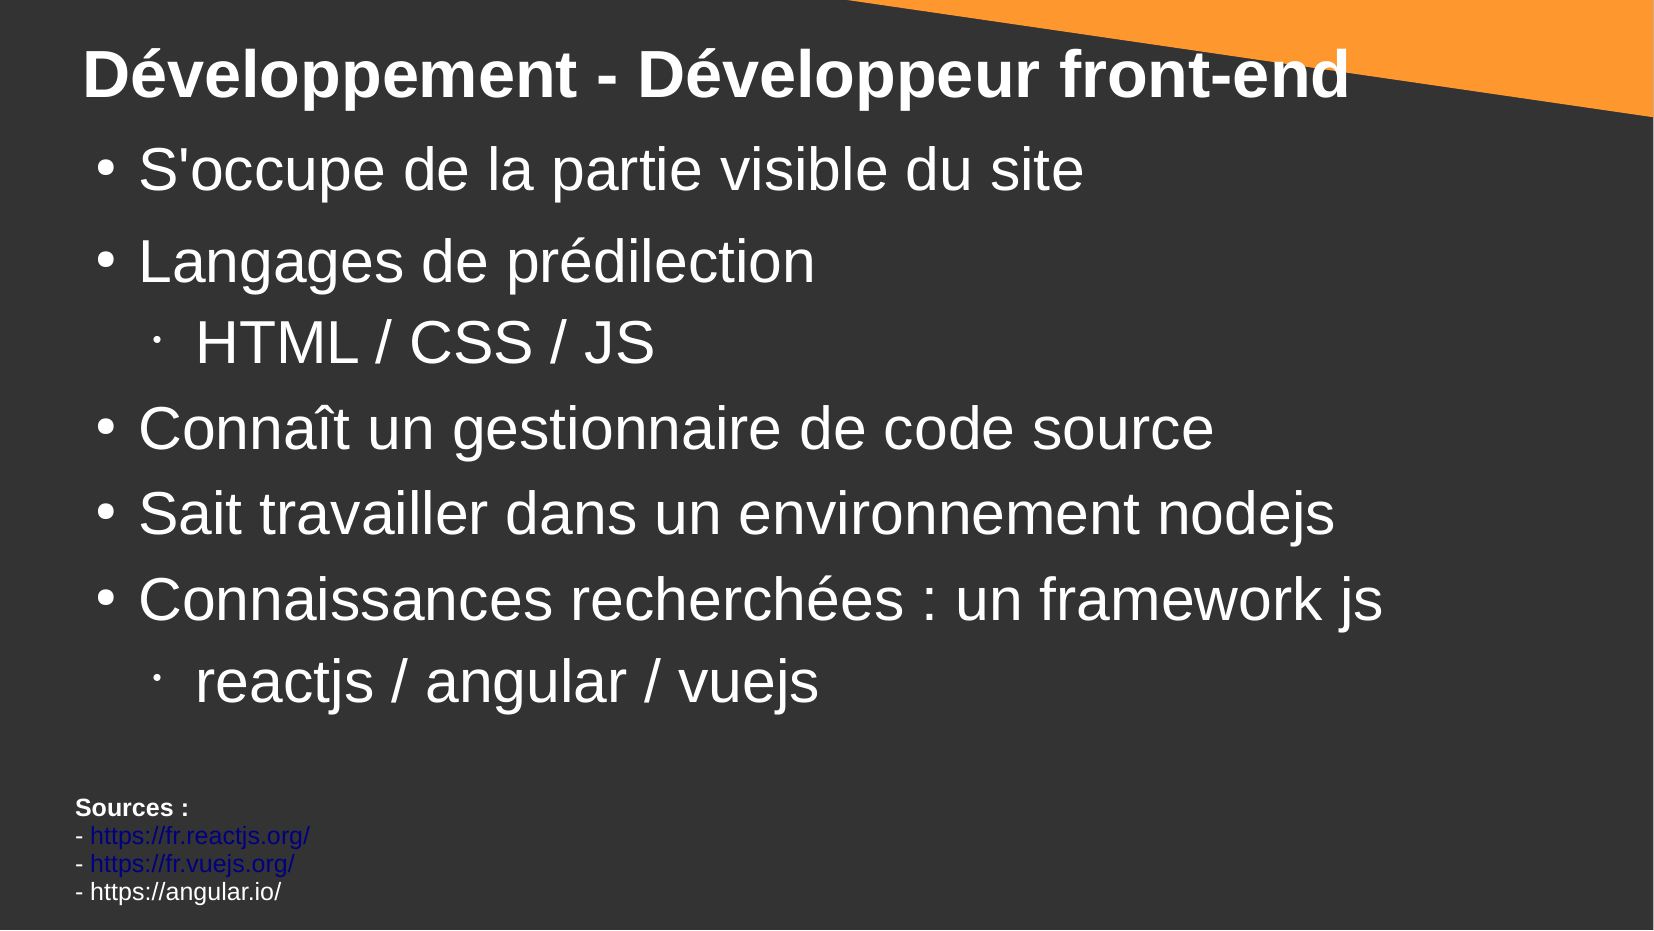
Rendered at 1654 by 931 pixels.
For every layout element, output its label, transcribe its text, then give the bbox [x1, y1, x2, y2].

text_box Sources : - https://fr.reactjs.org/ - https://fr.vuejs.org/ - https://angular.io/ [60, 785, 1546, 931]
list S'occupe de la partie visible du site Langages de prédilection HTML / CSS / JS Connaît un gestionnaire de code source Sait travailler dans un environnement nodejs Connaissances recherchées : un framework js reactjs / angular / vuejs [80, 135, 1548, 721]
title Développement - Développeur front-end [82, 37, 1571, 114]
text_box [847, 0, 1654, 118]
